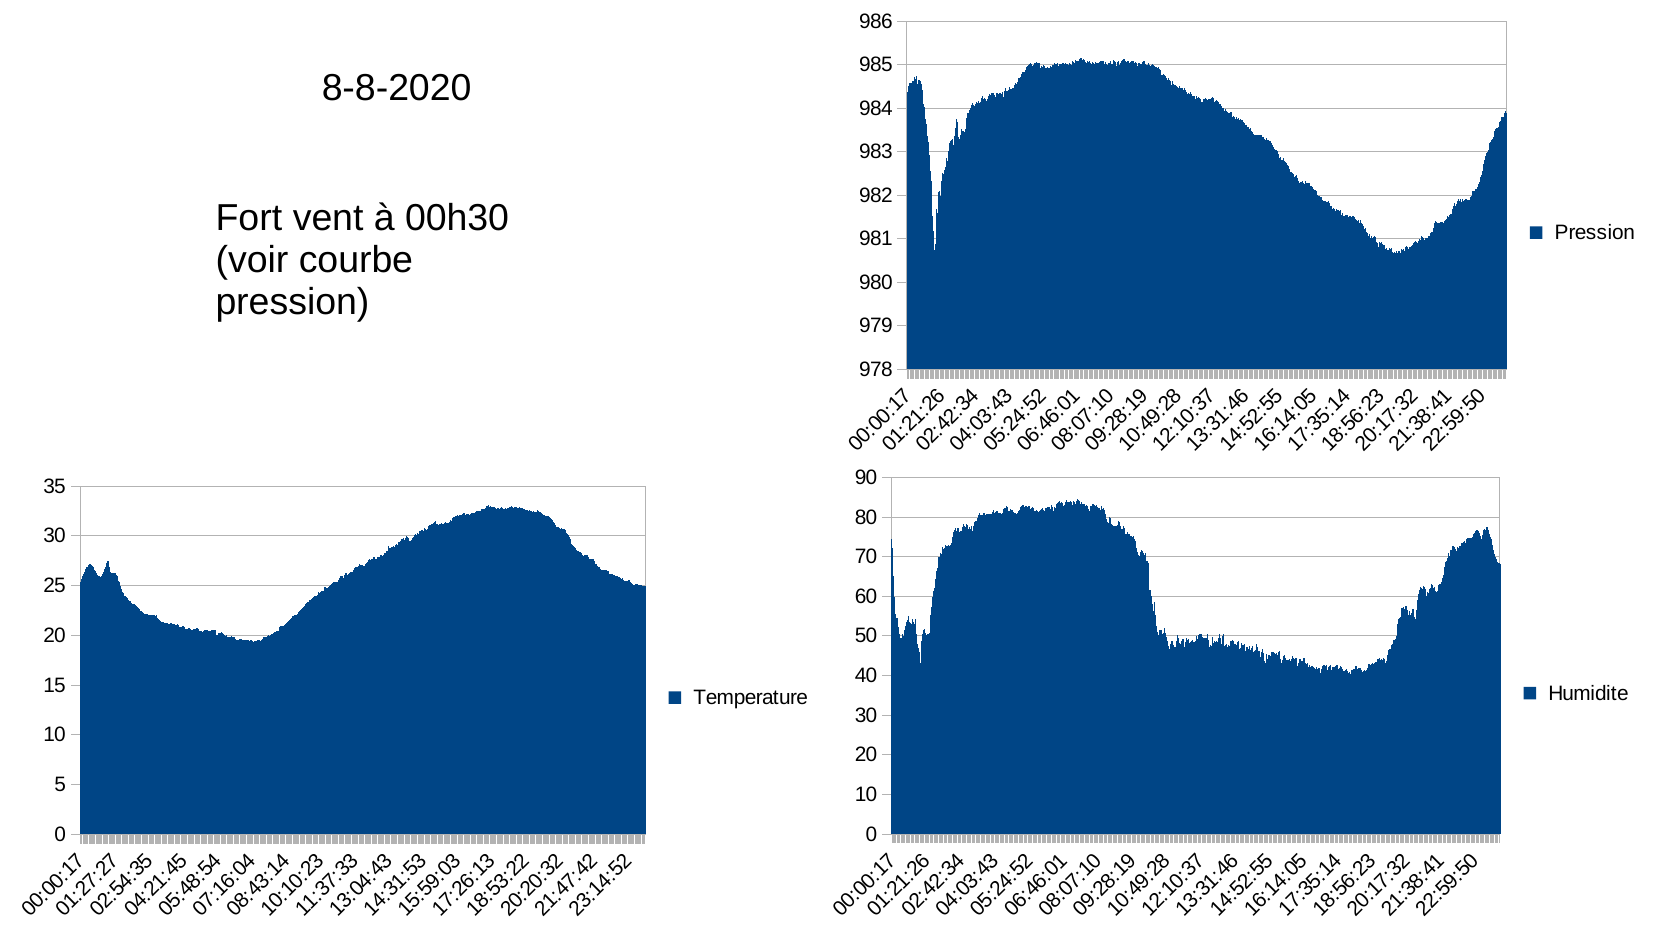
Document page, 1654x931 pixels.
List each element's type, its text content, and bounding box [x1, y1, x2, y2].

text_box Fort vent à 00h30 (voir courbe pression) [200, 188, 591, 330]
text_box 8-8-2020 [307, 59, 826, 116]
chart [0, 0, 1654, 931]
